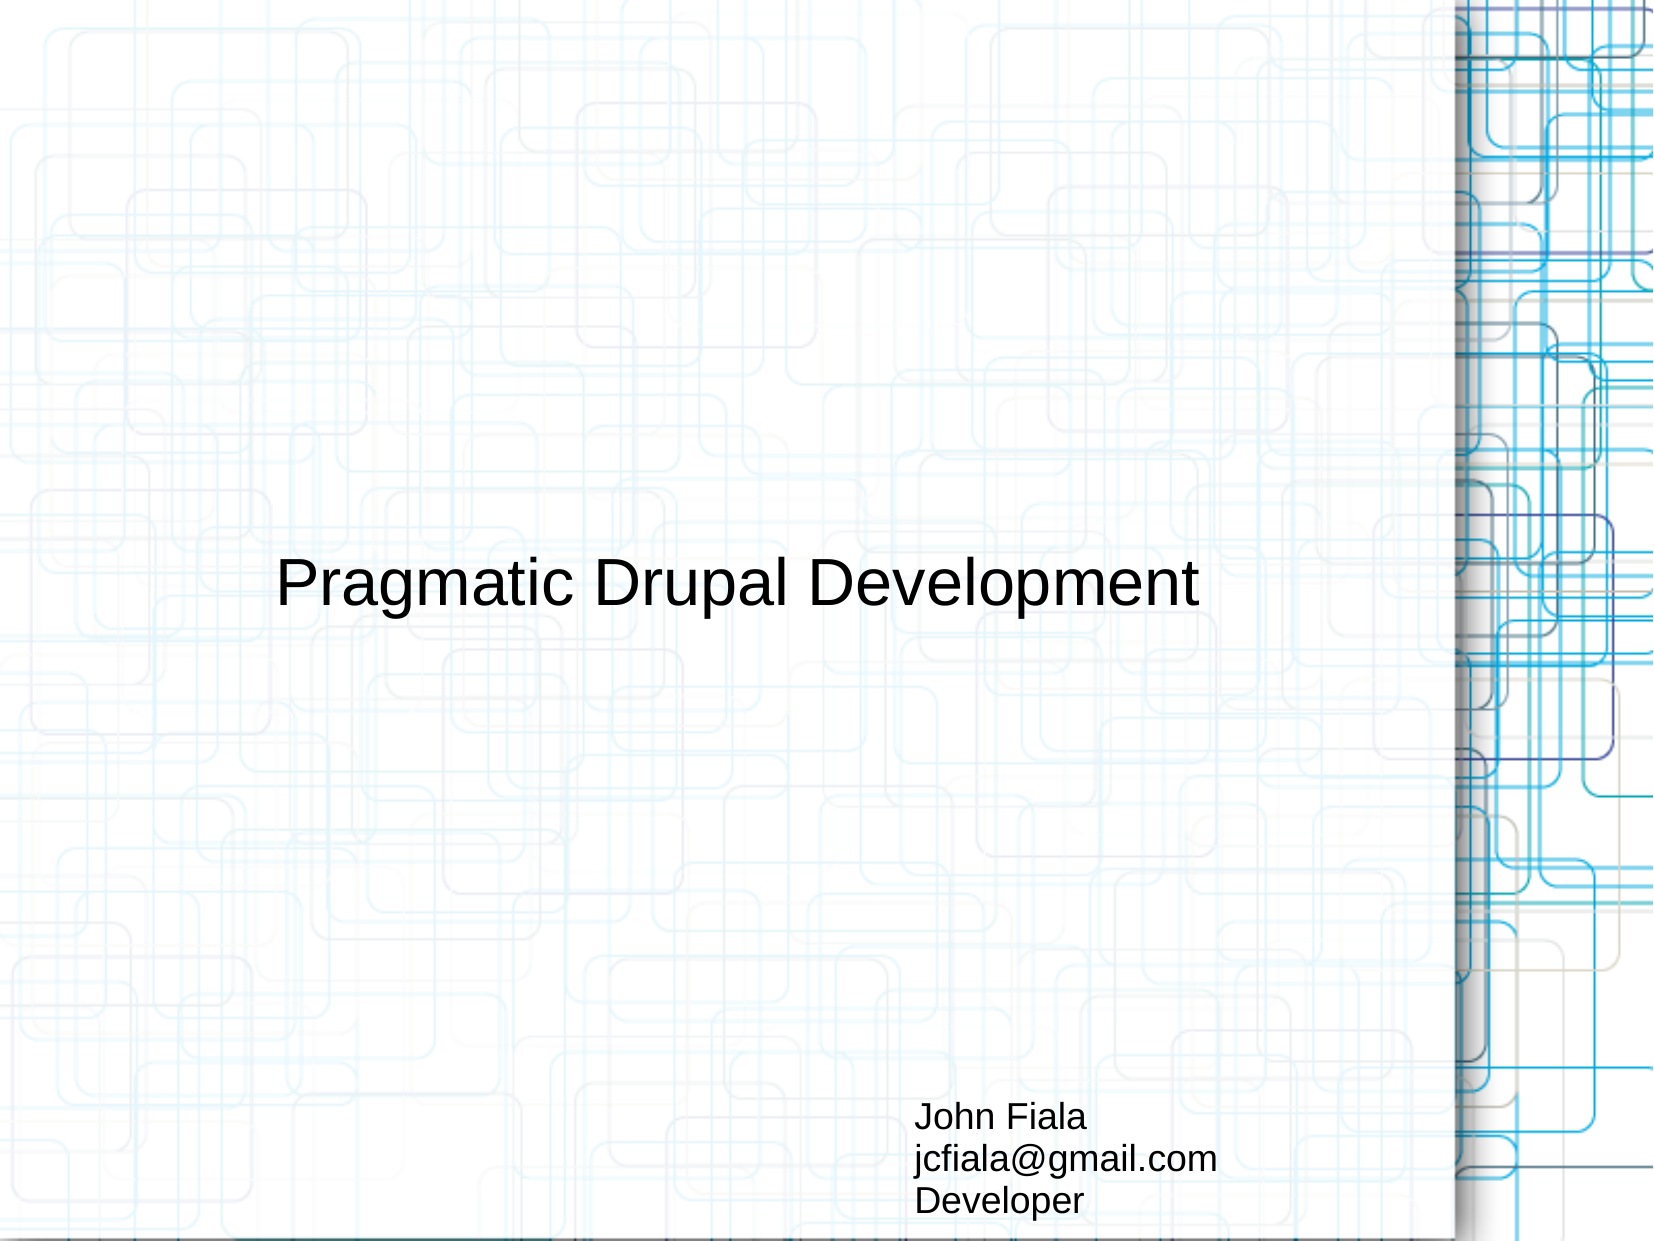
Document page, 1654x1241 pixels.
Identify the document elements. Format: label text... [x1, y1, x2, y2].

text_box John Fiala jcfiala@gmail.com Developer [899, 1087, 1387, 1229]
subtitle Pragmatic Drupal Development [58, 49, 1417, 1109]
picture [0, 0, 1654, 1241]
